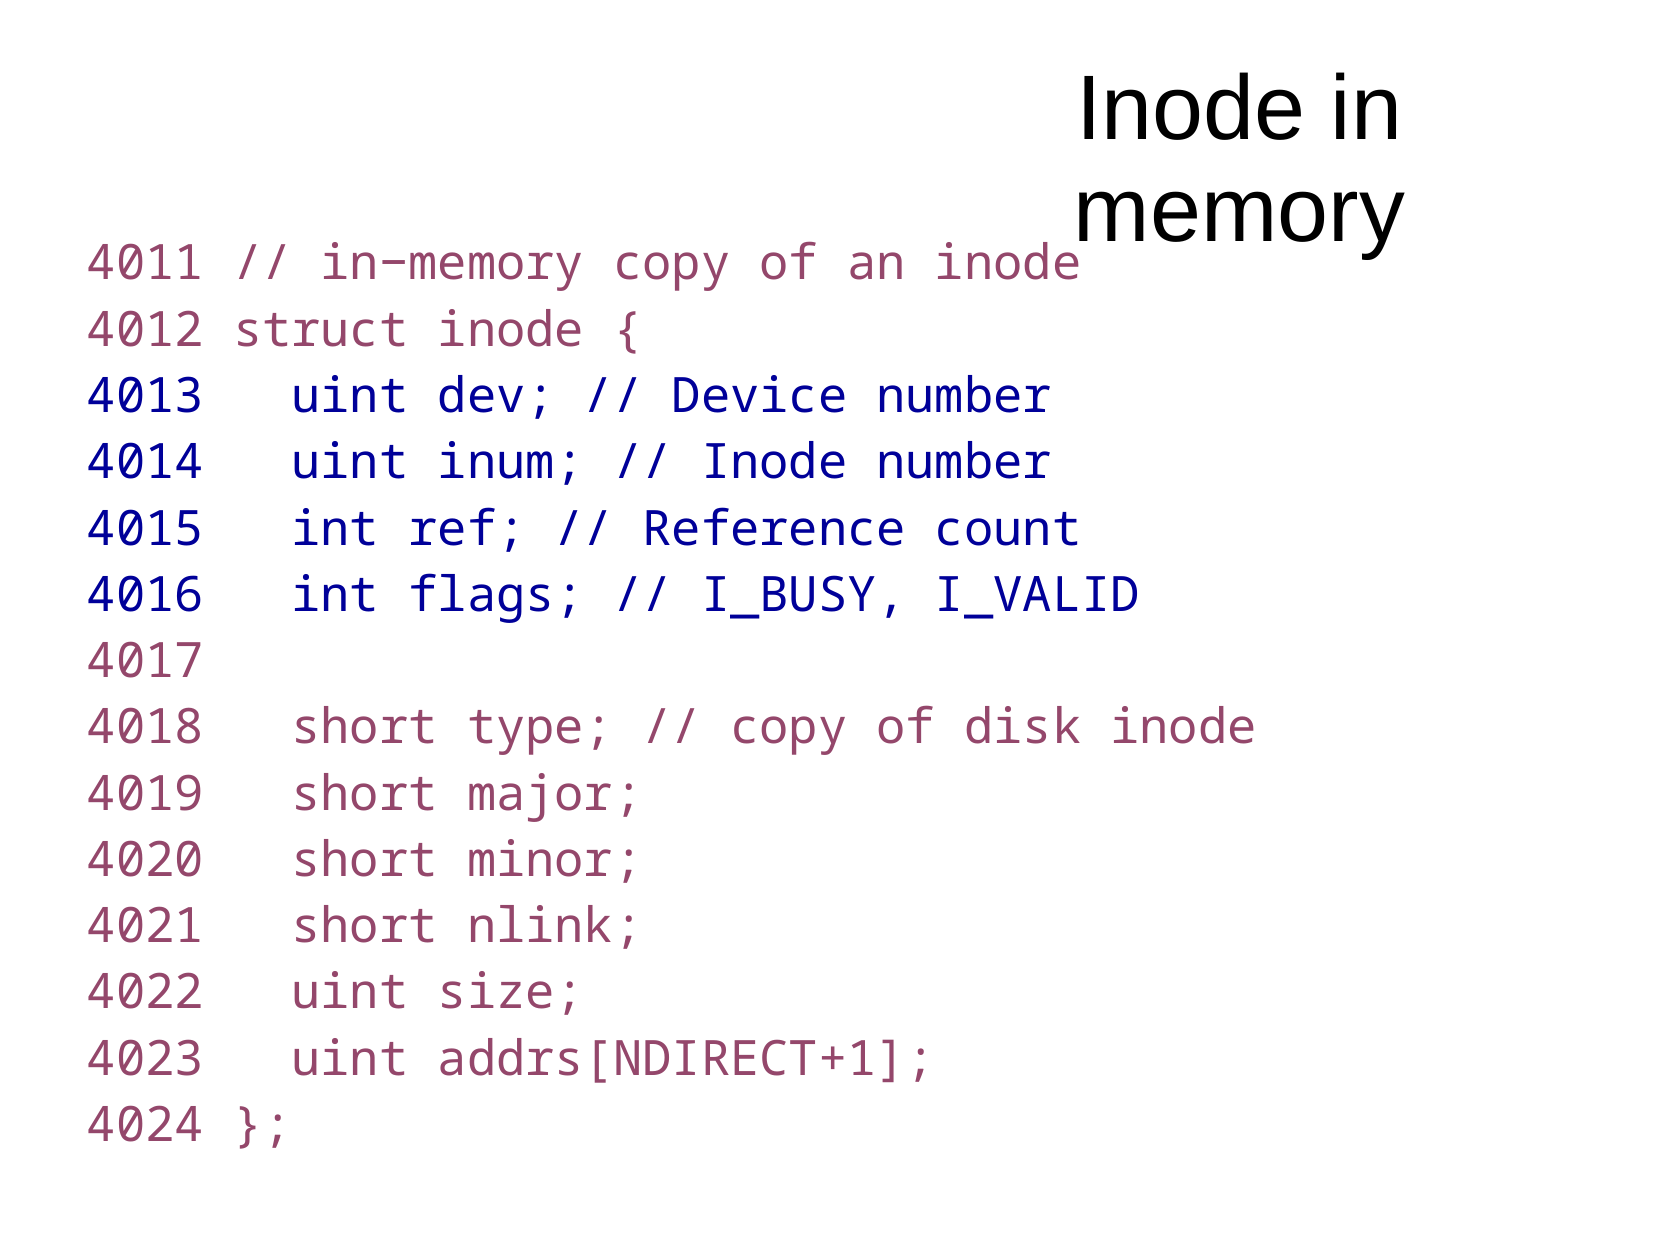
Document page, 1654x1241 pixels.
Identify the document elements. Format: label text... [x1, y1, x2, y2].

list 4011 // in−memory copy of an inode 4012 struct inode { 4013 uint dev; // Device number 4014 uint inum; // Inode number 4015 int ref; // Reference count 4016 int flags; // I_BUSY, I_VALID 4017 4018 short type; // copy of disk inode 4019 short major; 4020 short minor; 4021 short nlink; 4022 uint size; 4023 uint addrs[NDIRECT+1]; 4024 }; [86, 228, 1576, 1163]
title Inode in memory [904, 55, 1576, 228]
